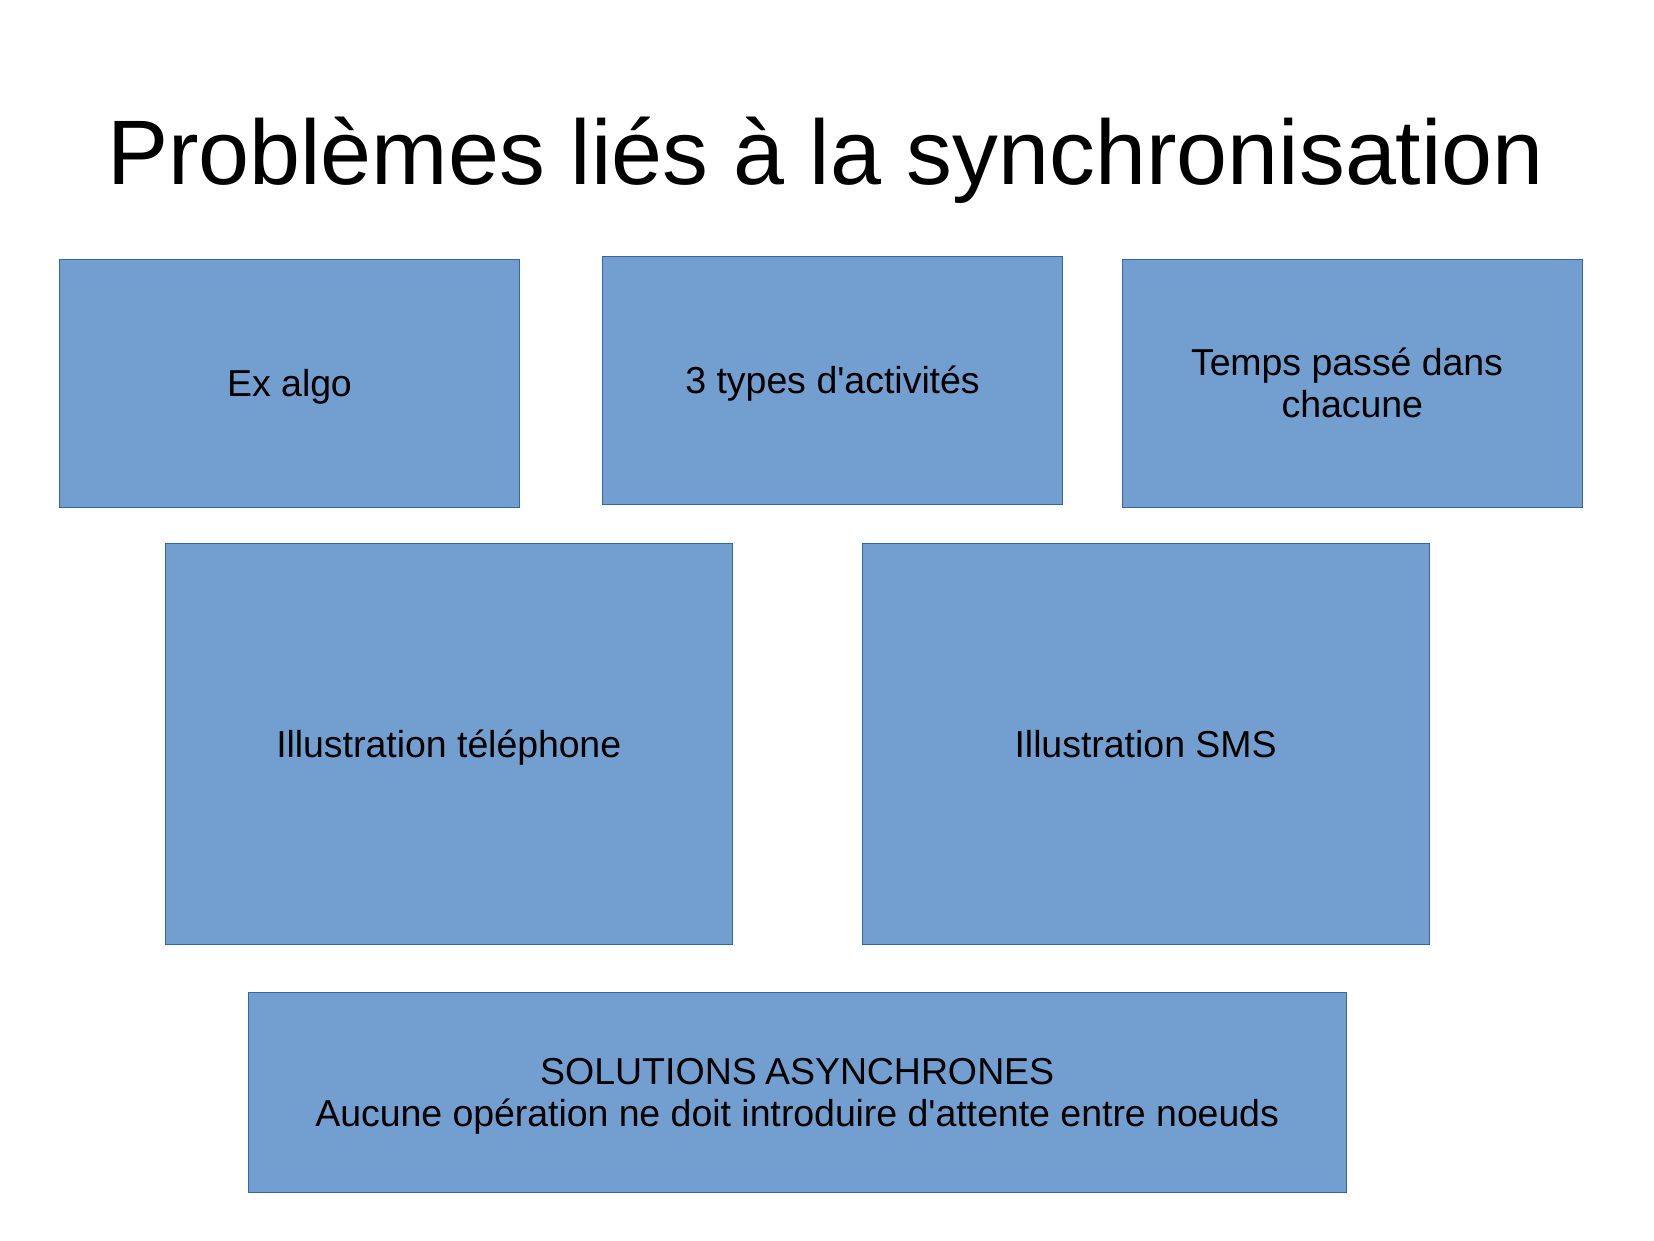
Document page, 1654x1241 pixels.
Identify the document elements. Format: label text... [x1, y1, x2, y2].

text_box Temps passé dans chacune [1122, 259, 1583, 508]
text_box Ex algo [59, 259, 520, 508]
text_box Illustration SMS [862, 543, 1430, 945]
text_box 3 types d'activités [602, 256, 1063, 505]
text_box SOLUTIONS ASYNCHRONES Aucune opération ne doit introduire d'attente entre noeuds [248, 992, 1347, 1193]
title Problèmes liés à la synchronisation [82, 49, 1571, 257]
text_box Illustration téléphone [165, 543, 733, 945]
